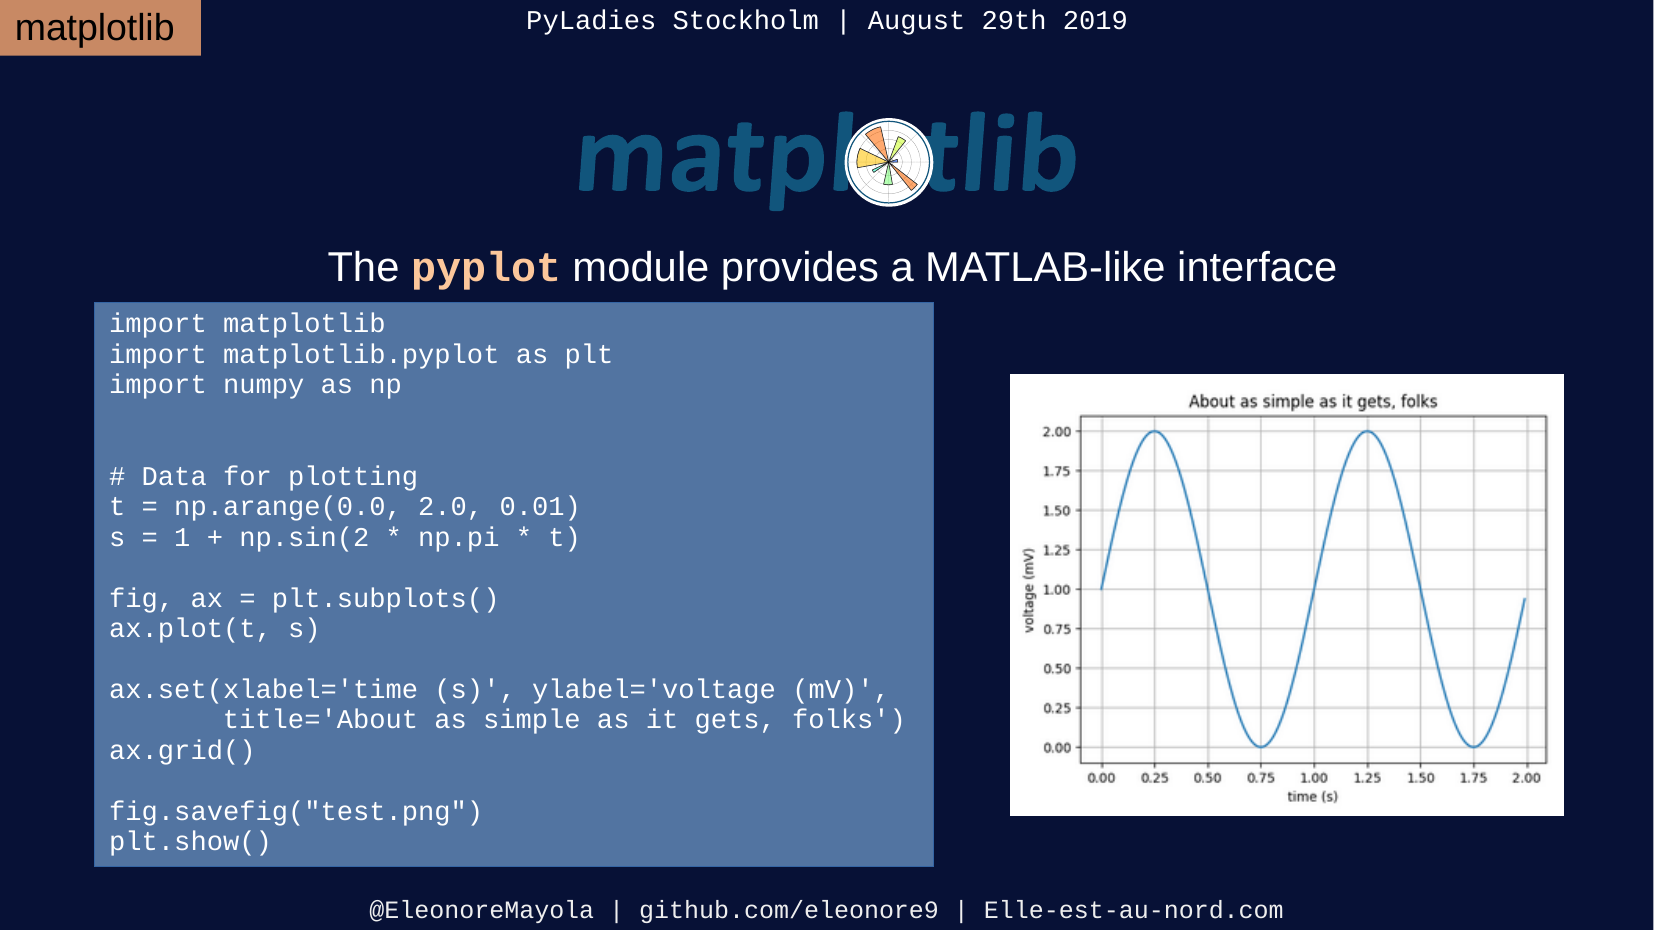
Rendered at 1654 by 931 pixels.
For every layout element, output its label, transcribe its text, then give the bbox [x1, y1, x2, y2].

text_box PyLadies Stockholm | August 29th 2019 [265, 0, 1388, 60]
text_box import matplotlib import matplotlib.pyplot as plt import numpy as np # Data for plotting t = np.arange(0.0, 2.0, 0.01) s = 1 + np.sin(2 * np.pi * t) fig, ax = plt.subplots() ax.plot(t, s) ax.set(xlabel='time (s)', ylabel='voltage (mV)', title='About as simple as it gets, folks') ax.grid() fig.savefig("test.png") plt.show() [94, 302, 969, 867]
picture [1010, 374, 1564, 816]
text_box The pyplot module provides a MATLAB-like interface [248, 236, 1418, 302]
text_box matplotlib [0, 0, 201, 56]
text_box @EleonoreMayola | github.com/eleonore9 | Elle-est-au-nord.com [295, 862, 1359, 931]
picture [556, 92, 1105, 225]
